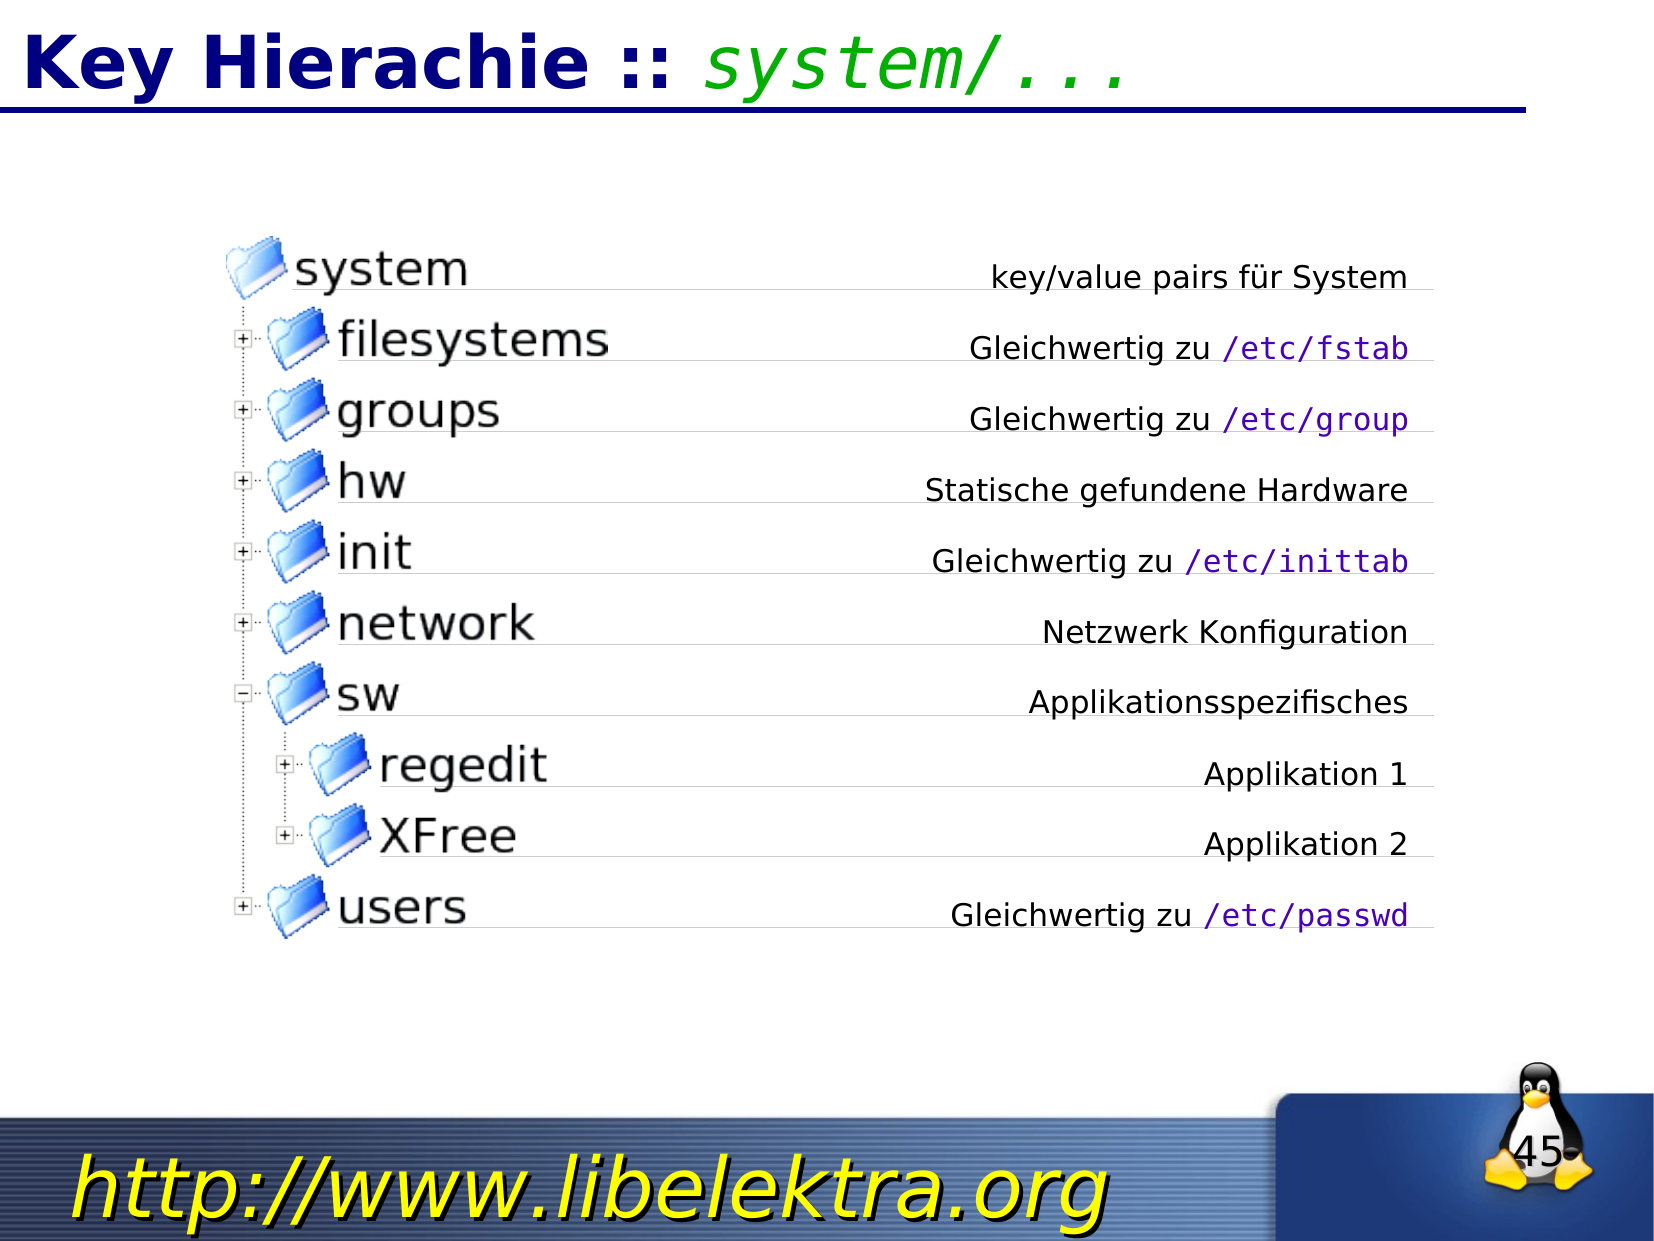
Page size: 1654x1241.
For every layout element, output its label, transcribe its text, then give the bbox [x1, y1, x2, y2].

text_box Statische gefundene Hardware [924, 470, 1410, 509]
text_box <Nummer> [1312, 1122, 1566, 1178]
text_box Gleichwertig zu /etc/group [969, 399, 1410, 438]
text_box Applikationsspezifisches [913, 683, 1410, 722]
text_box Gleichwertig zu /etc/passwd [950, 896, 1410, 935]
picture [226, 236, 608, 939]
text_box Netzwerk Konfiguration [927, 612, 1410, 651]
text_box Gleichwertig zu /etc/fstab [969, 329, 1410, 367]
text_box Applikation 1 [1203, 754, 1410, 793]
picture [0, 1061, 1654, 1241]
text_box Key Hierachie :: system/... [21, 14, 1611, 111]
text_box Gleichwertig zu /etc/inittab [931, 541, 1410, 580]
text_box key/value pairs für System [990, 258, 1410, 296]
text_box Applikation 2 [1203, 825, 1410, 864]
